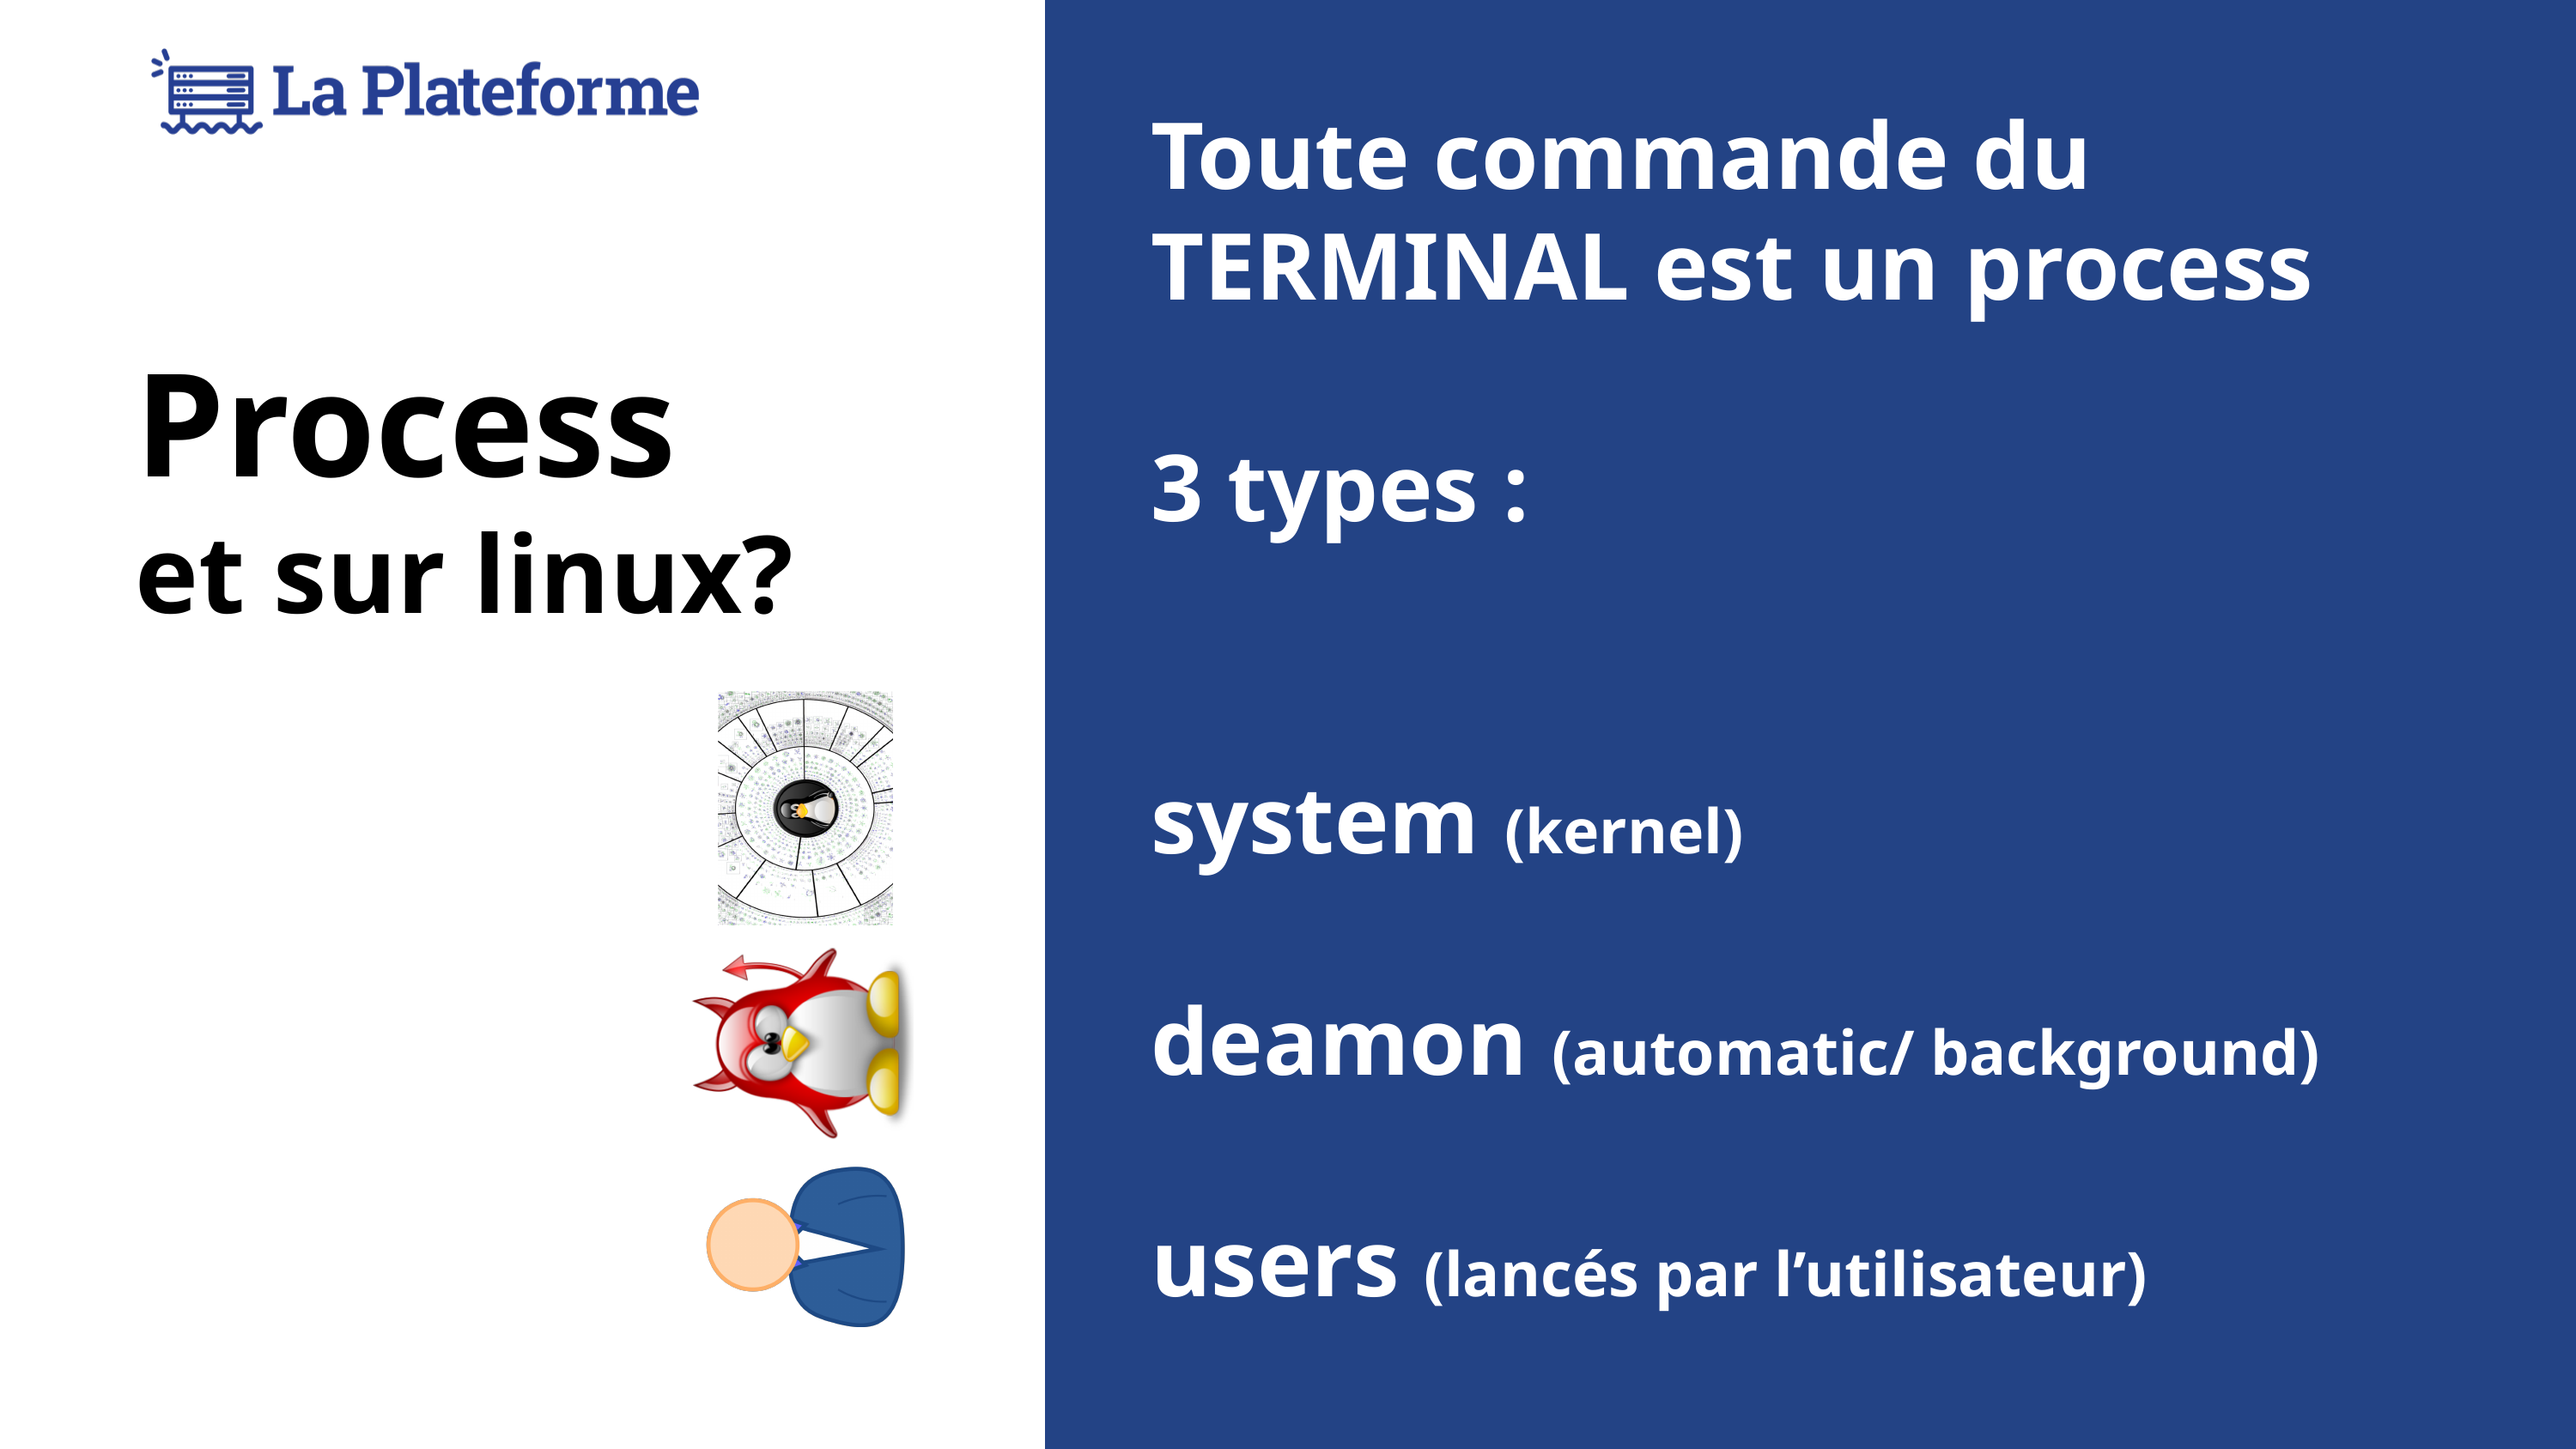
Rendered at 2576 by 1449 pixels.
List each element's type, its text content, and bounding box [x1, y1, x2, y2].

picture [141, 42, 711, 146]
text_box Process et sur linux? [135, 334, 846, 635]
picture [706, 1167, 905, 1327]
list Toute commande du TERMINAL est un process 3 types : system (kernel) deamon (automatic/ background) users (lancés par l’utilisateur) [1125, 71, 2530, 1345]
picture [718, 691, 893, 925]
picture [688, 932, 914, 1158]
text_box [1046, 0, 2576, 1449]
